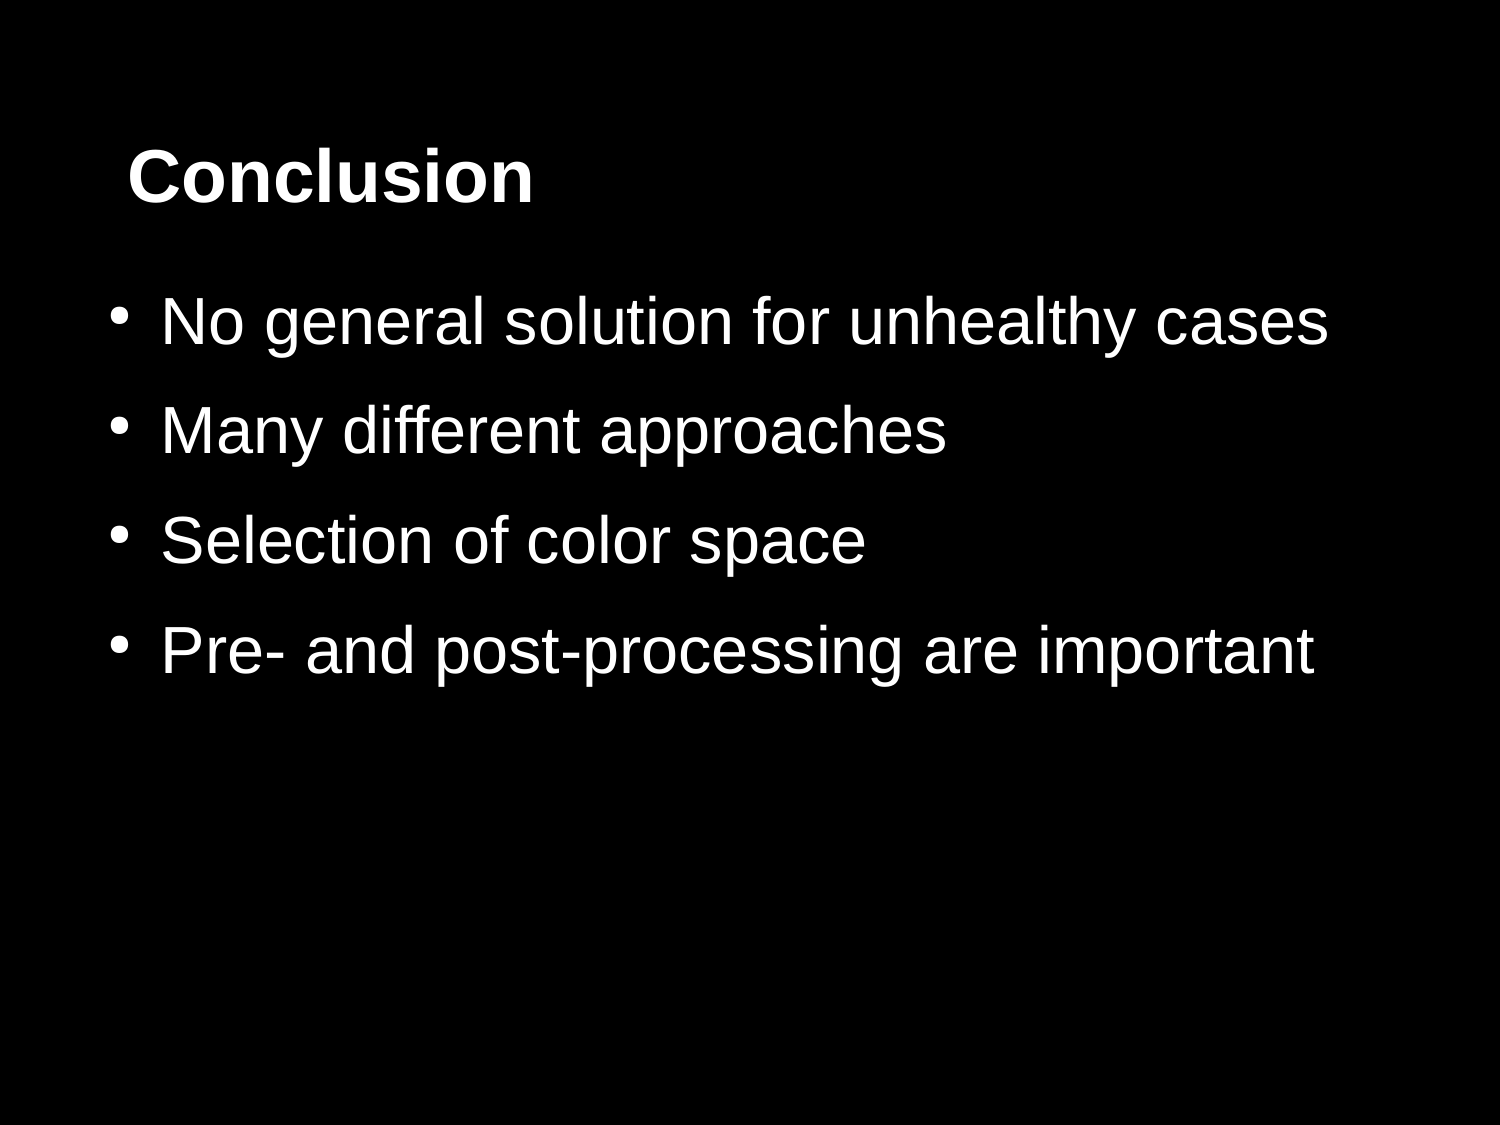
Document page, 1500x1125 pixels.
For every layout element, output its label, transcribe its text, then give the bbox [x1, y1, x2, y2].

list No general solution for unhealthy cases Many different approaches Selection of color space Pre- and post-processing are important [75, 262, 1425, 946]
title Conclusion [75, 14, 1425, 233]
